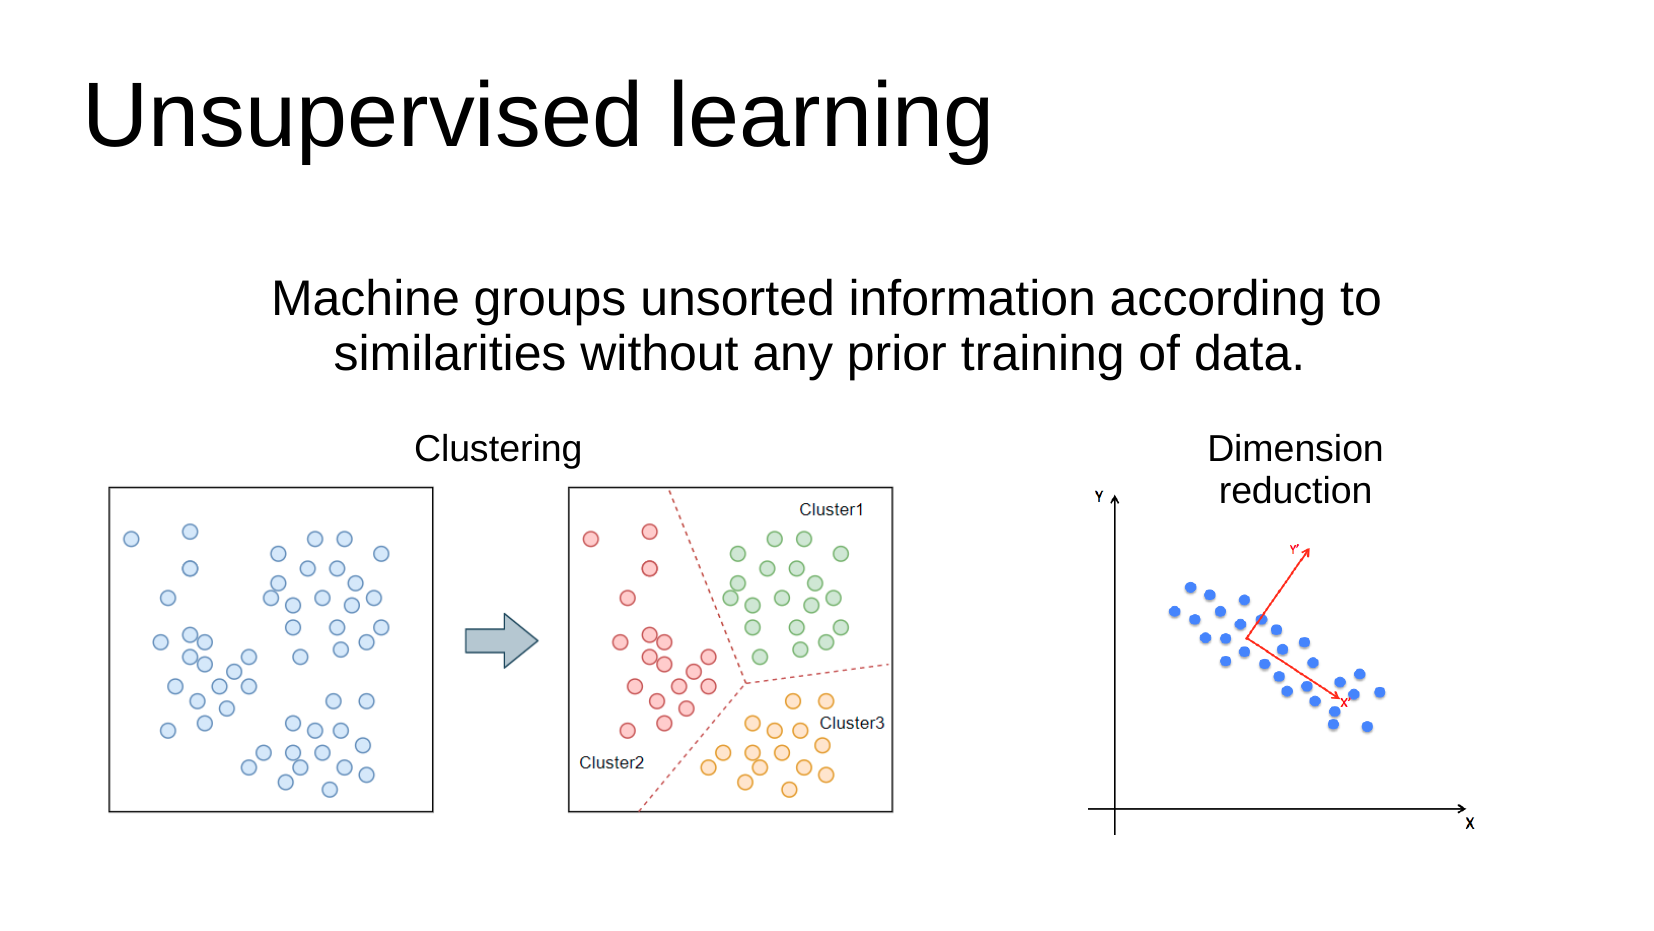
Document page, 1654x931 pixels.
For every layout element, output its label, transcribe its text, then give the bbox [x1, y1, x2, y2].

picture [1058, 476, 1501, 846]
text_box Dimension reduction [1154, 419, 1437, 519]
picture [75, 434, 931, 865]
title Unsupervised learning [82, 37, 1571, 193]
text_box Clustering [357, 419, 640, 477]
title Machine groups unsorted information according to similarities without any prior training of data. [153, 245, 1500, 406]
